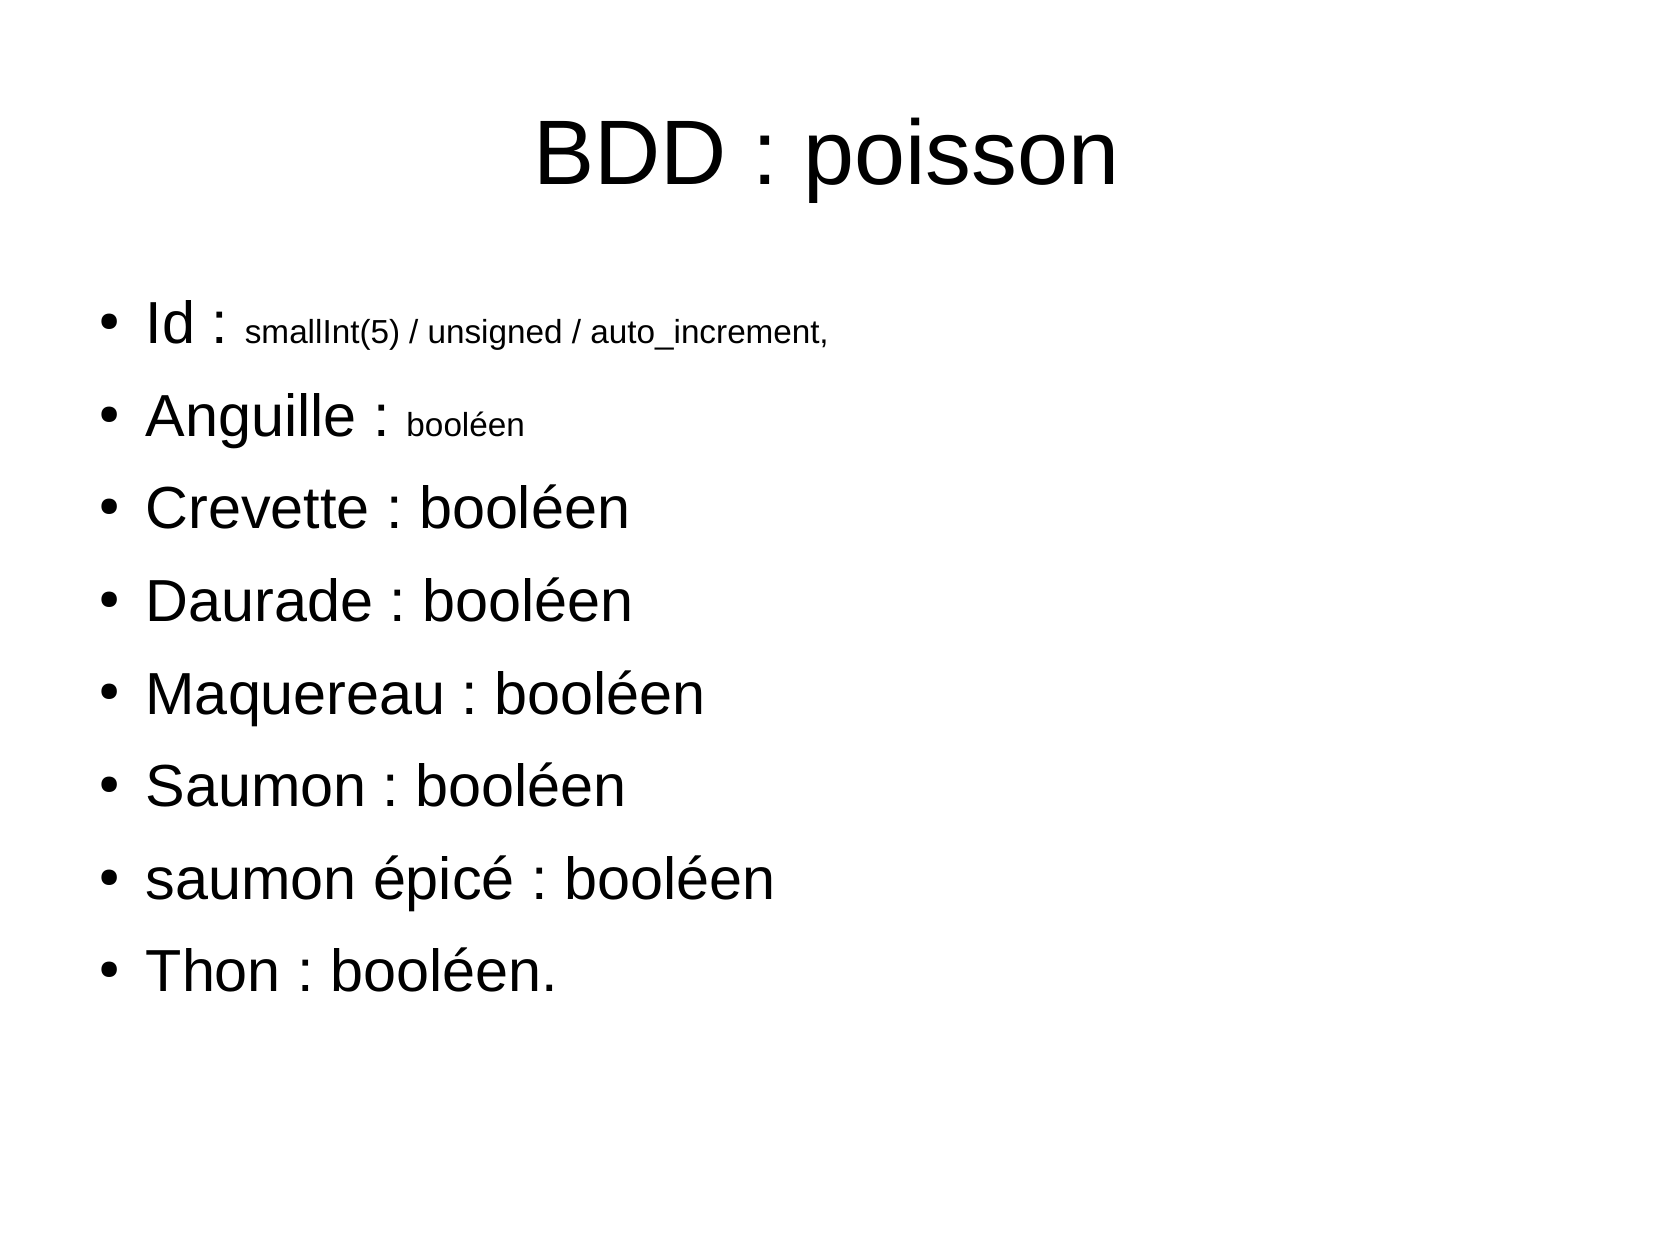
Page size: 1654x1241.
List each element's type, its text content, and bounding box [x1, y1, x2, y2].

title BDD : poisson [82, 49, 1571, 257]
list Id : smallInt(5) / unsigned / auto_increment, Anguille : booléen Crevette : booléen Daurade : booléen Maquereau : booléen Saumon : booléen saumon épicé : booléen Thon : booléen. [82, 290, 1571, 1010]
